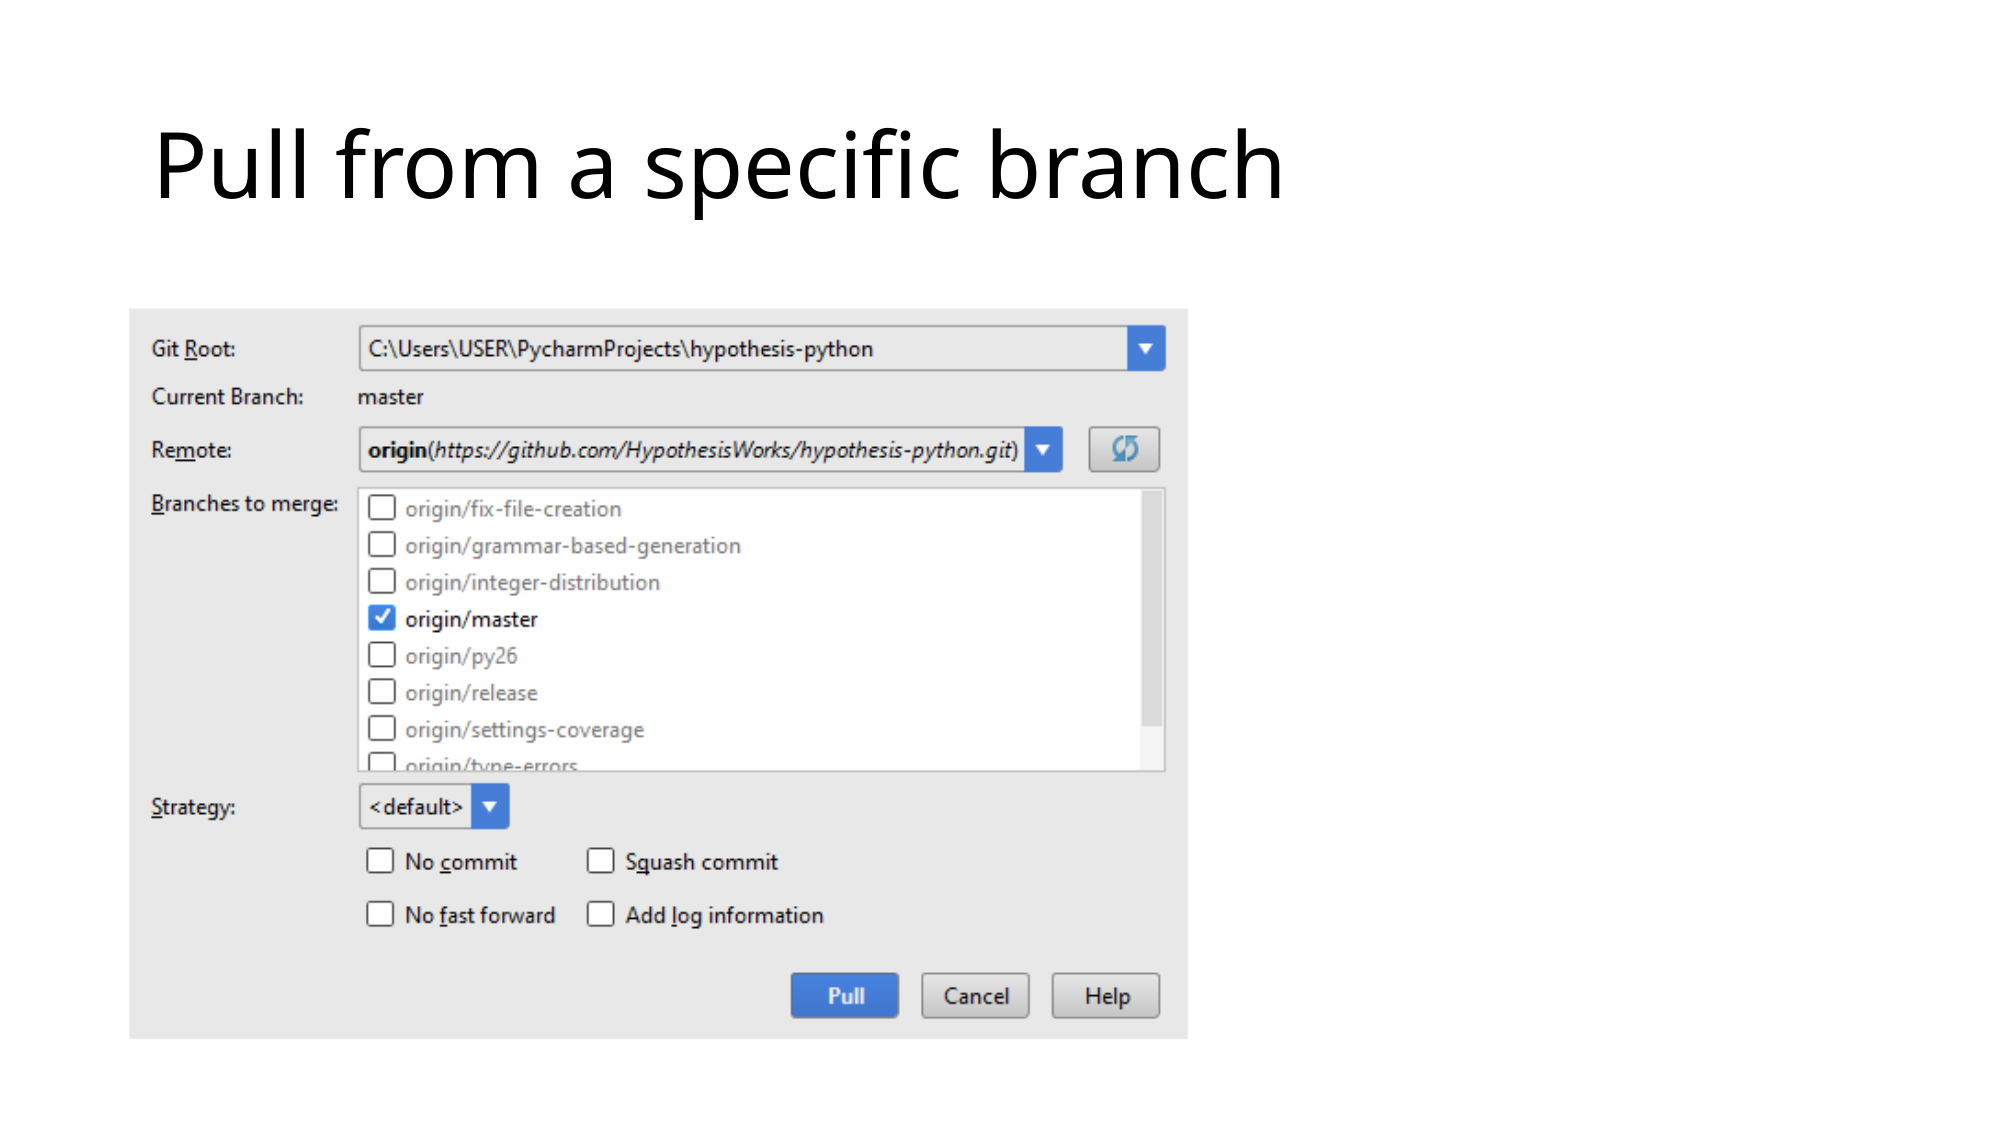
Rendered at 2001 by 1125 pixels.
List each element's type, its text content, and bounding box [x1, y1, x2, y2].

picture [115, 252, 1203, 1054]
title Pull from a specific branch [137, 59, 1863, 278]
